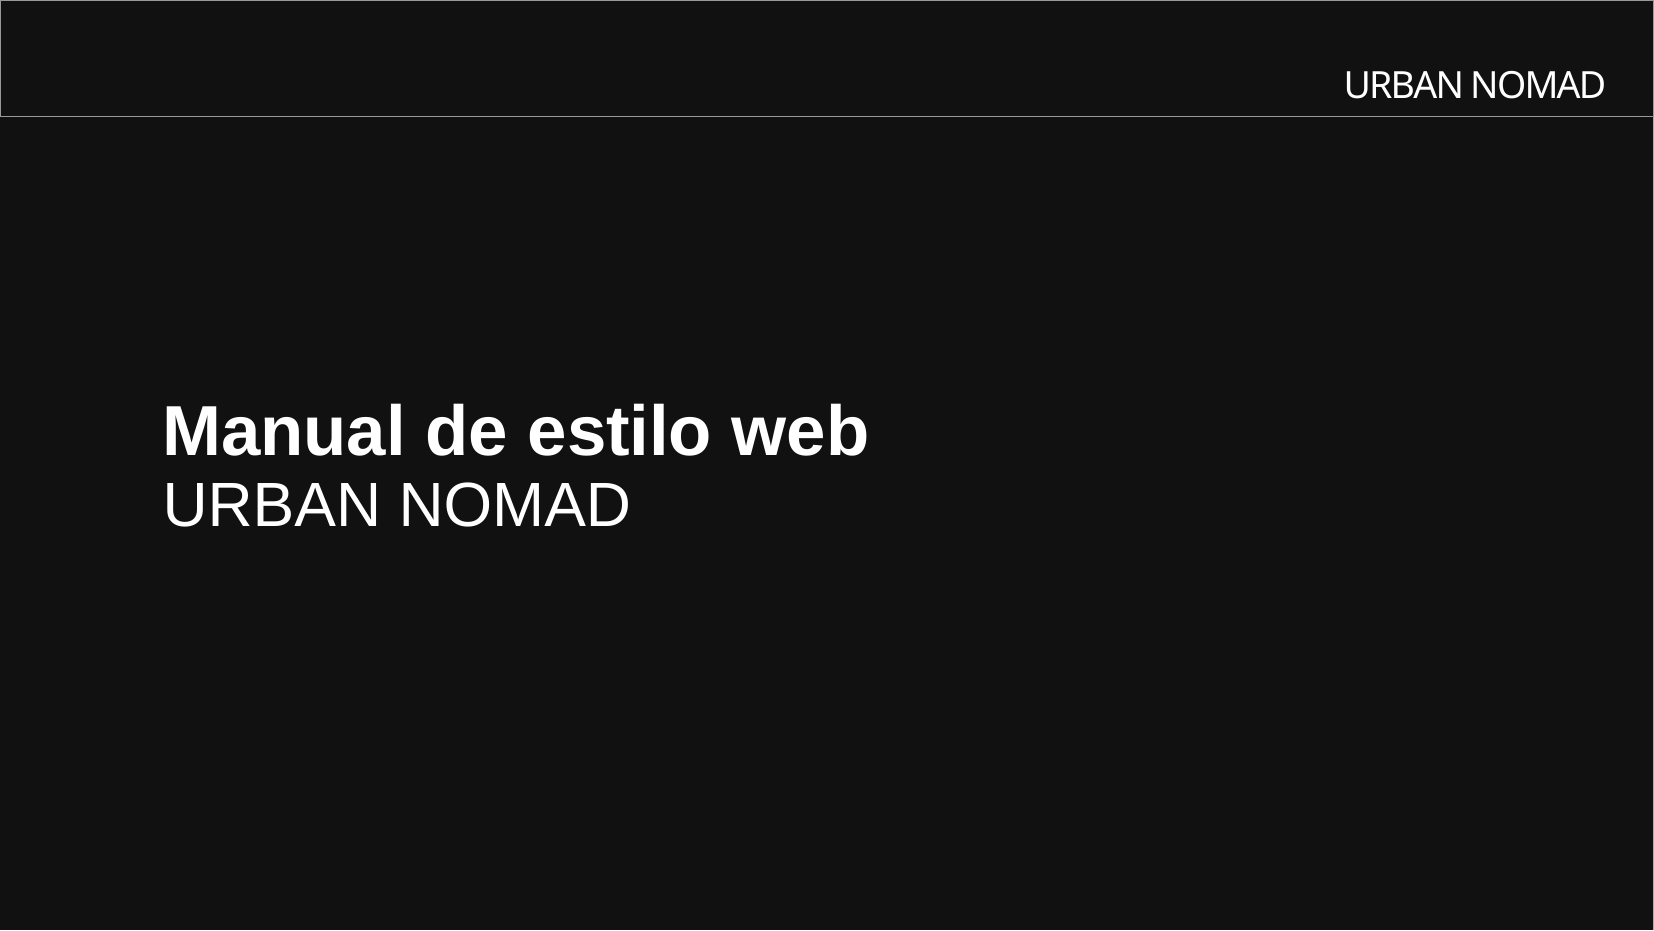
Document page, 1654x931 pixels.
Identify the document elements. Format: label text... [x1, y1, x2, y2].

text_box Manual de estilo web URBAN NOMAD [147, 383, 1004, 591]
text_box URBAN NOMAD [0, 0, 1654, 89]
